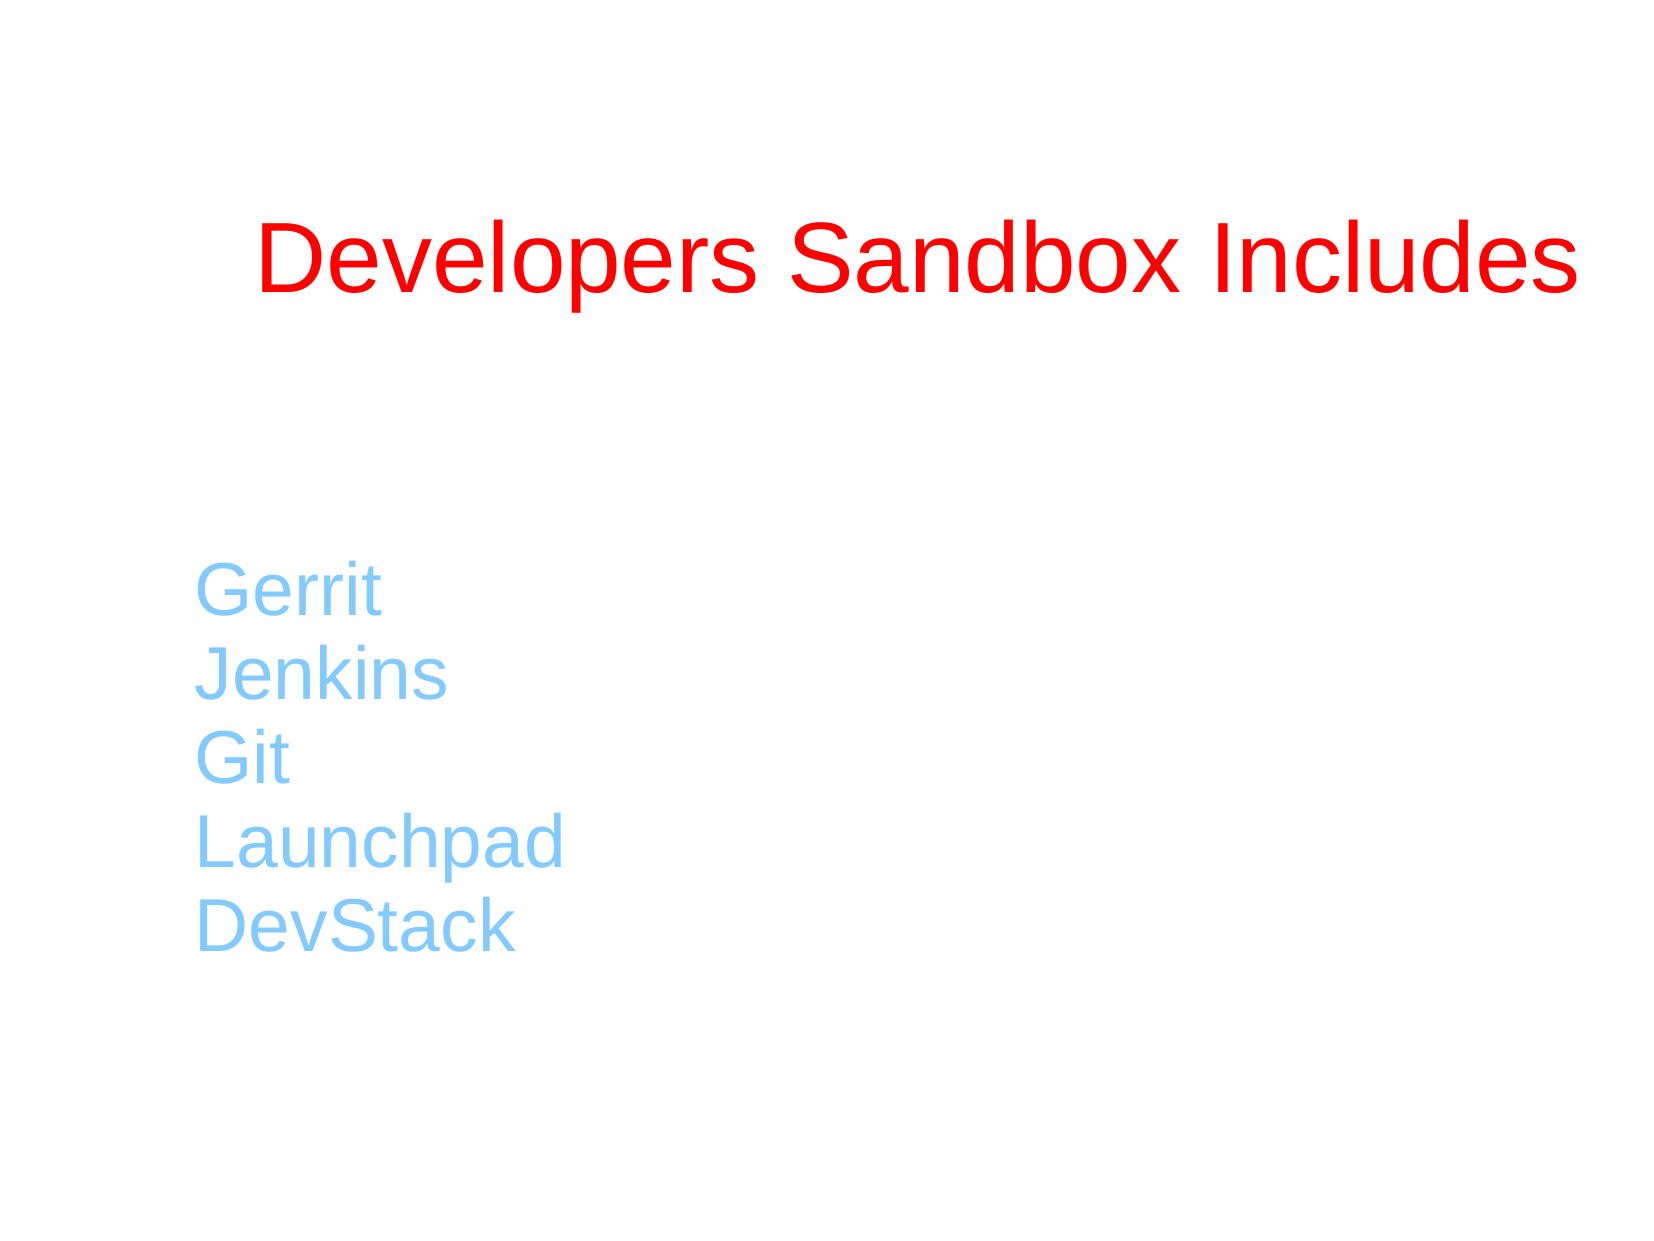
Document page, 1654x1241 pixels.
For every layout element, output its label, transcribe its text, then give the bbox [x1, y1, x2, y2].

text_box Gerrit Jenkins Git Launchpad DevStack [180, 540, 1006, 1017]
text_box Developers Sandbox Includes [240, 195, 1597, 322]
